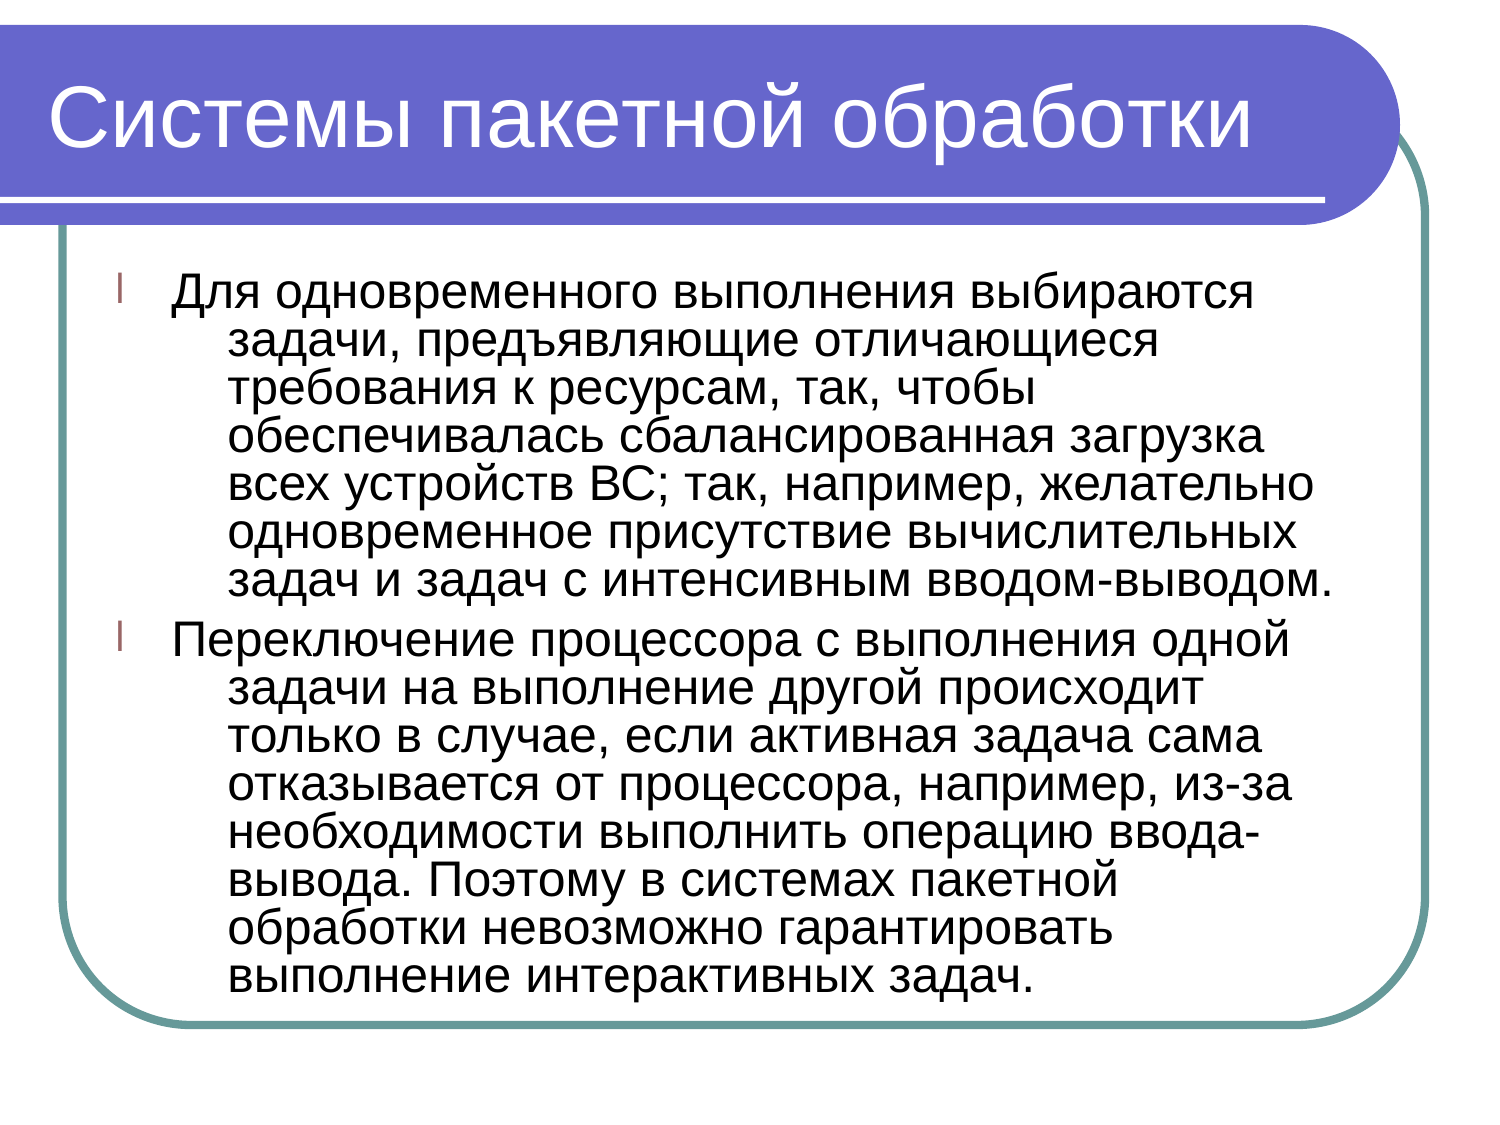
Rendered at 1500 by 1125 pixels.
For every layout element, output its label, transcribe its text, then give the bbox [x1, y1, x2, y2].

text_box Для одновременного выполнения выбираются задачи, предъявляющие отличающиеся требования к ресурсам, так, чтобы обеспечивалась сбалансированная загрузка всех устройств ВС; так, например, желательно одновременное присутствие вычислительных задач и задач с интенсивным вводом-выводом. Переключение процессора с выполнения одной задачи на выполнение другой происходит только в случае, если активная задача сама отказывается от процессора, например, из-за необходимости выполнить операцию ввода-вывода. Поэтому в системах пакетной обработки невозможно гарантировать выполнение интерактивных задач. [100, 262, 1364, 988]
title Системы пакетной обработки [32, 37, 1347, 188]
